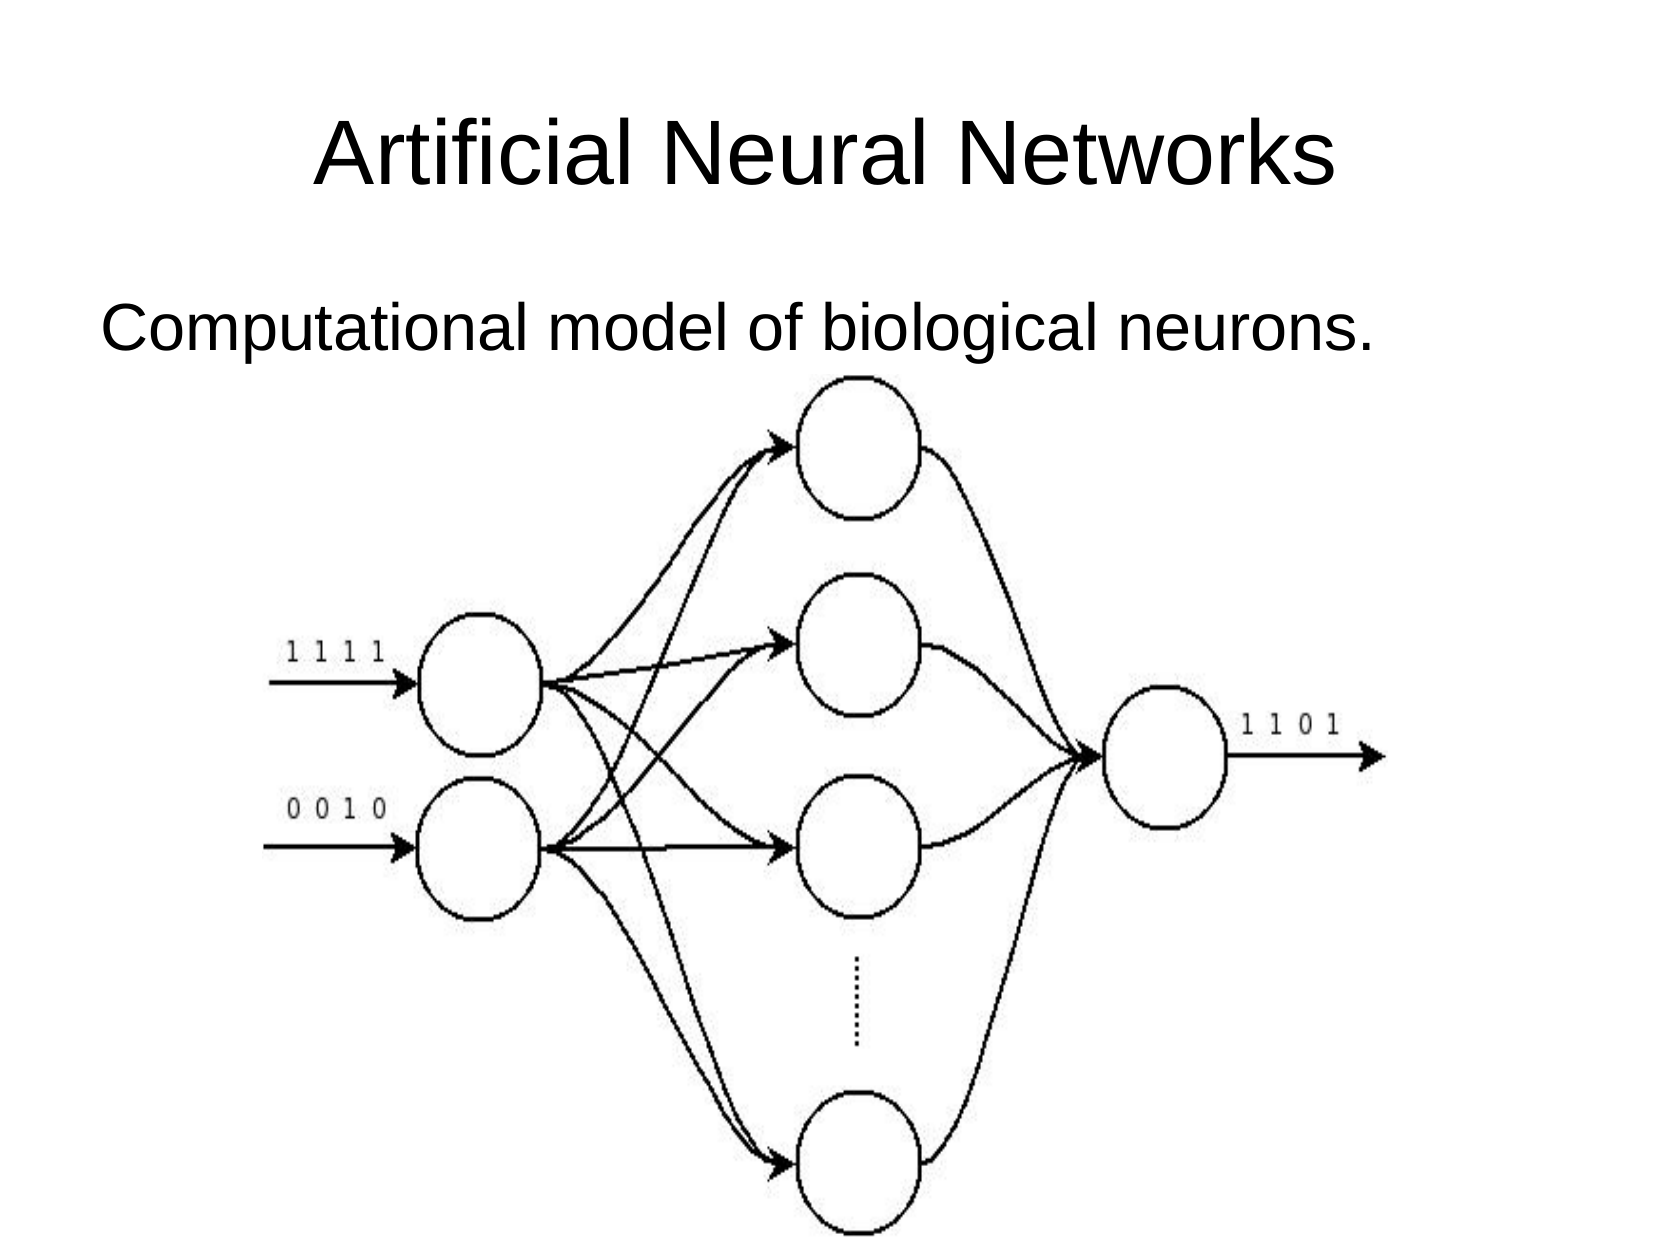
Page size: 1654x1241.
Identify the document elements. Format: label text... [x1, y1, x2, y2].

list Computational model of biological neurons. [82, 290, 1571, 1109]
picture [262, 374, 1388, 1241]
title Artificial Neural Networks [82, 49, 1571, 257]
